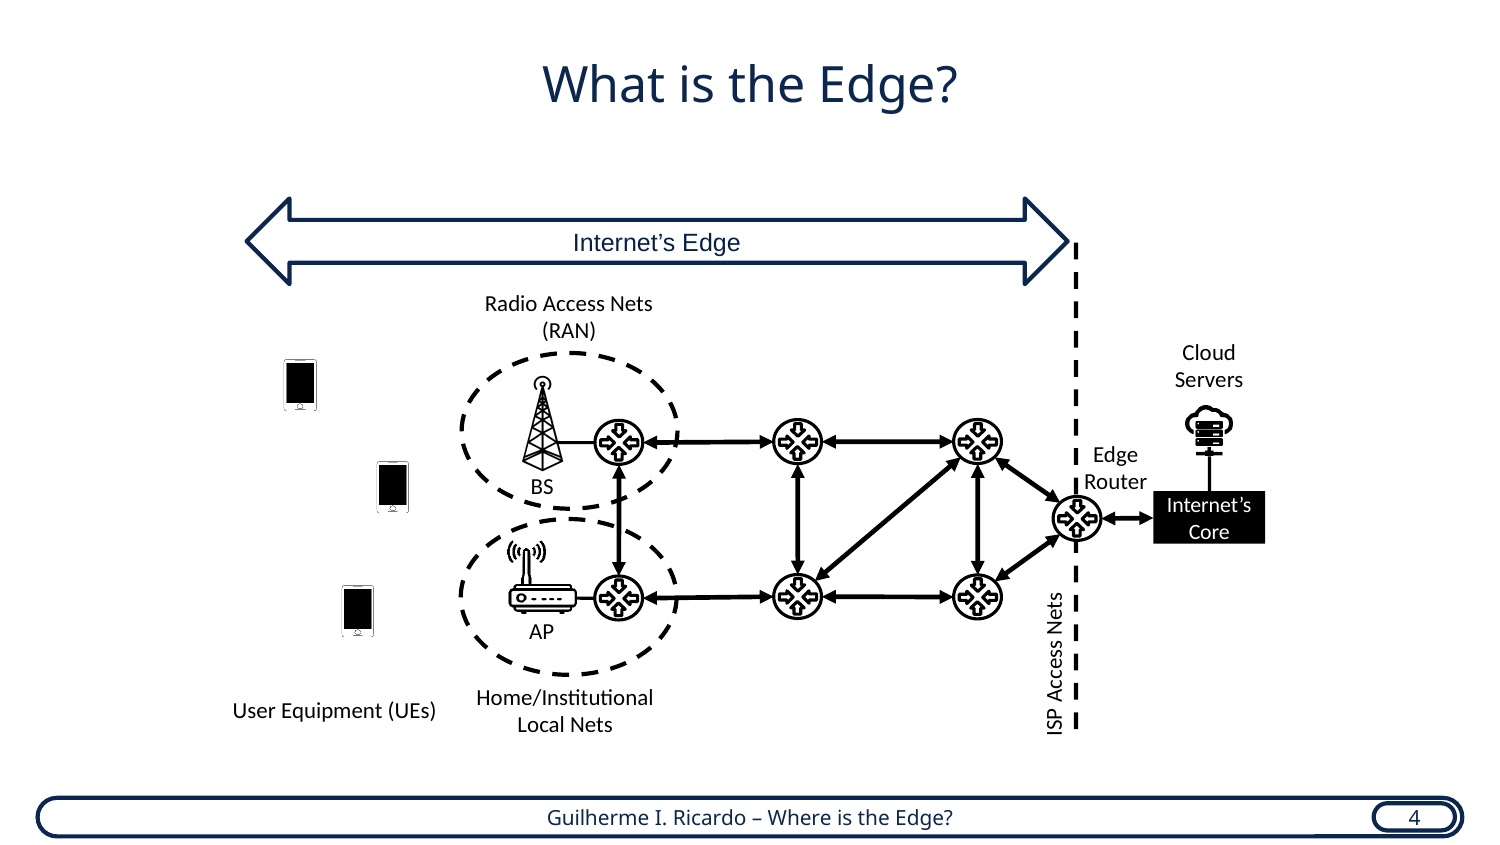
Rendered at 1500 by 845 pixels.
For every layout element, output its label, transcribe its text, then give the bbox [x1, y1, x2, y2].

text_box BS [520, 471, 564, 500]
text_box ISP Access Nets [1039, 549, 1067, 779]
text_box Cloud Servers [1166, 337, 1252, 393]
text_box User Equipment (UEs) [219, 695, 450, 723]
picture [1185, 405, 1233, 457]
picture [372, 460, 413, 514]
picture [337, 584, 378, 638]
text_box Internet’s Edge [246, 198, 1068, 285]
picture [519, 373, 566, 474]
picture [279, 358, 321, 412]
text_box Edge Router [1072, 439, 1159, 495]
text_box 4 [1373, 803, 1456, 831]
picture [507, 540, 577, 614]
text_box [1053, 496, 1101, 541]
text_box Home/Institutional Local Nets [450, 682, 681, 738]
text_box AP [507, 616, 577, 644]
title What is the Edge? [37, 37, 1463, 193]
text_box Radio Access Nets (RAN) [453, 288, 685, 344]
text_box Guilherme I. Ricardo – Where is the Edge? [37, 797, 1463, 837]
text_box Internet’s Core [1153, 491, 1266, 544]
